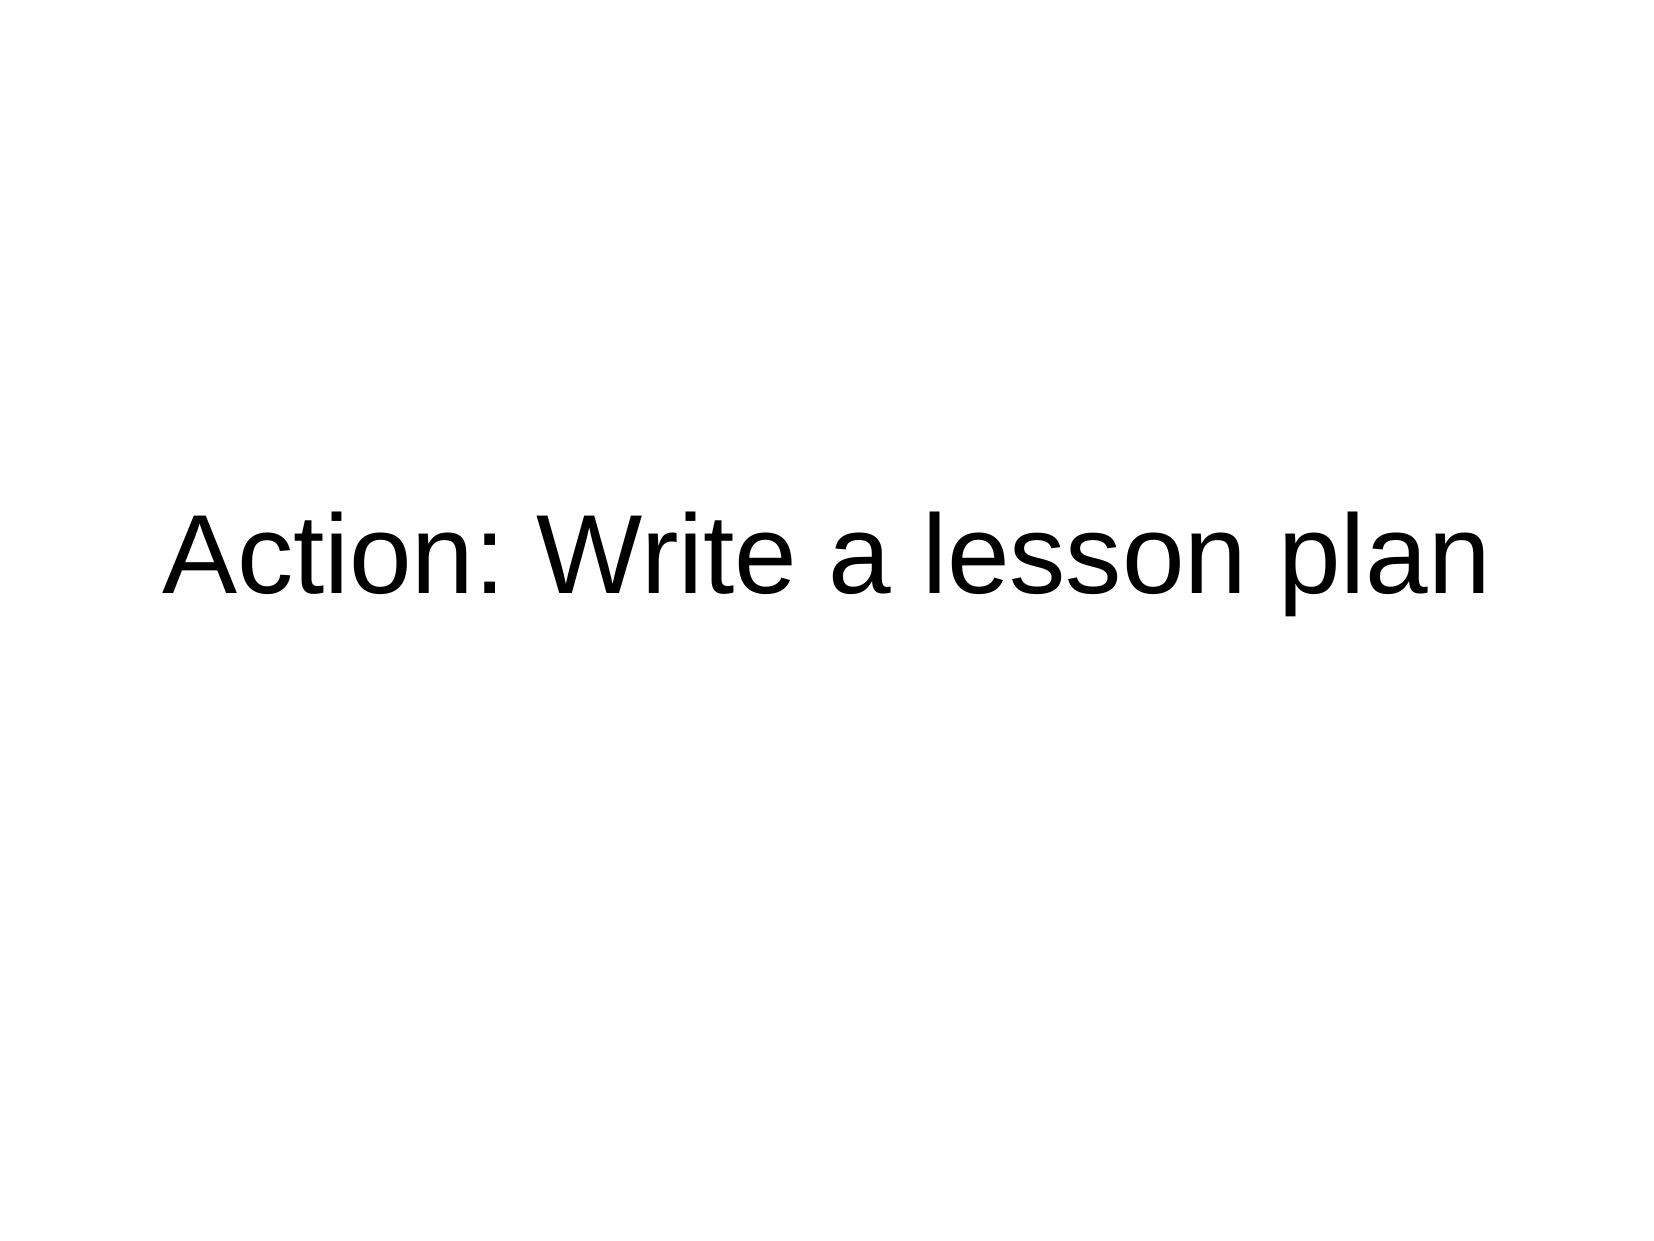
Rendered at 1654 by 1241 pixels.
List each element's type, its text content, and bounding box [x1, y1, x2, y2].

subtitle Action: Write a lesson plan [82, 49, 1571, 1109]
